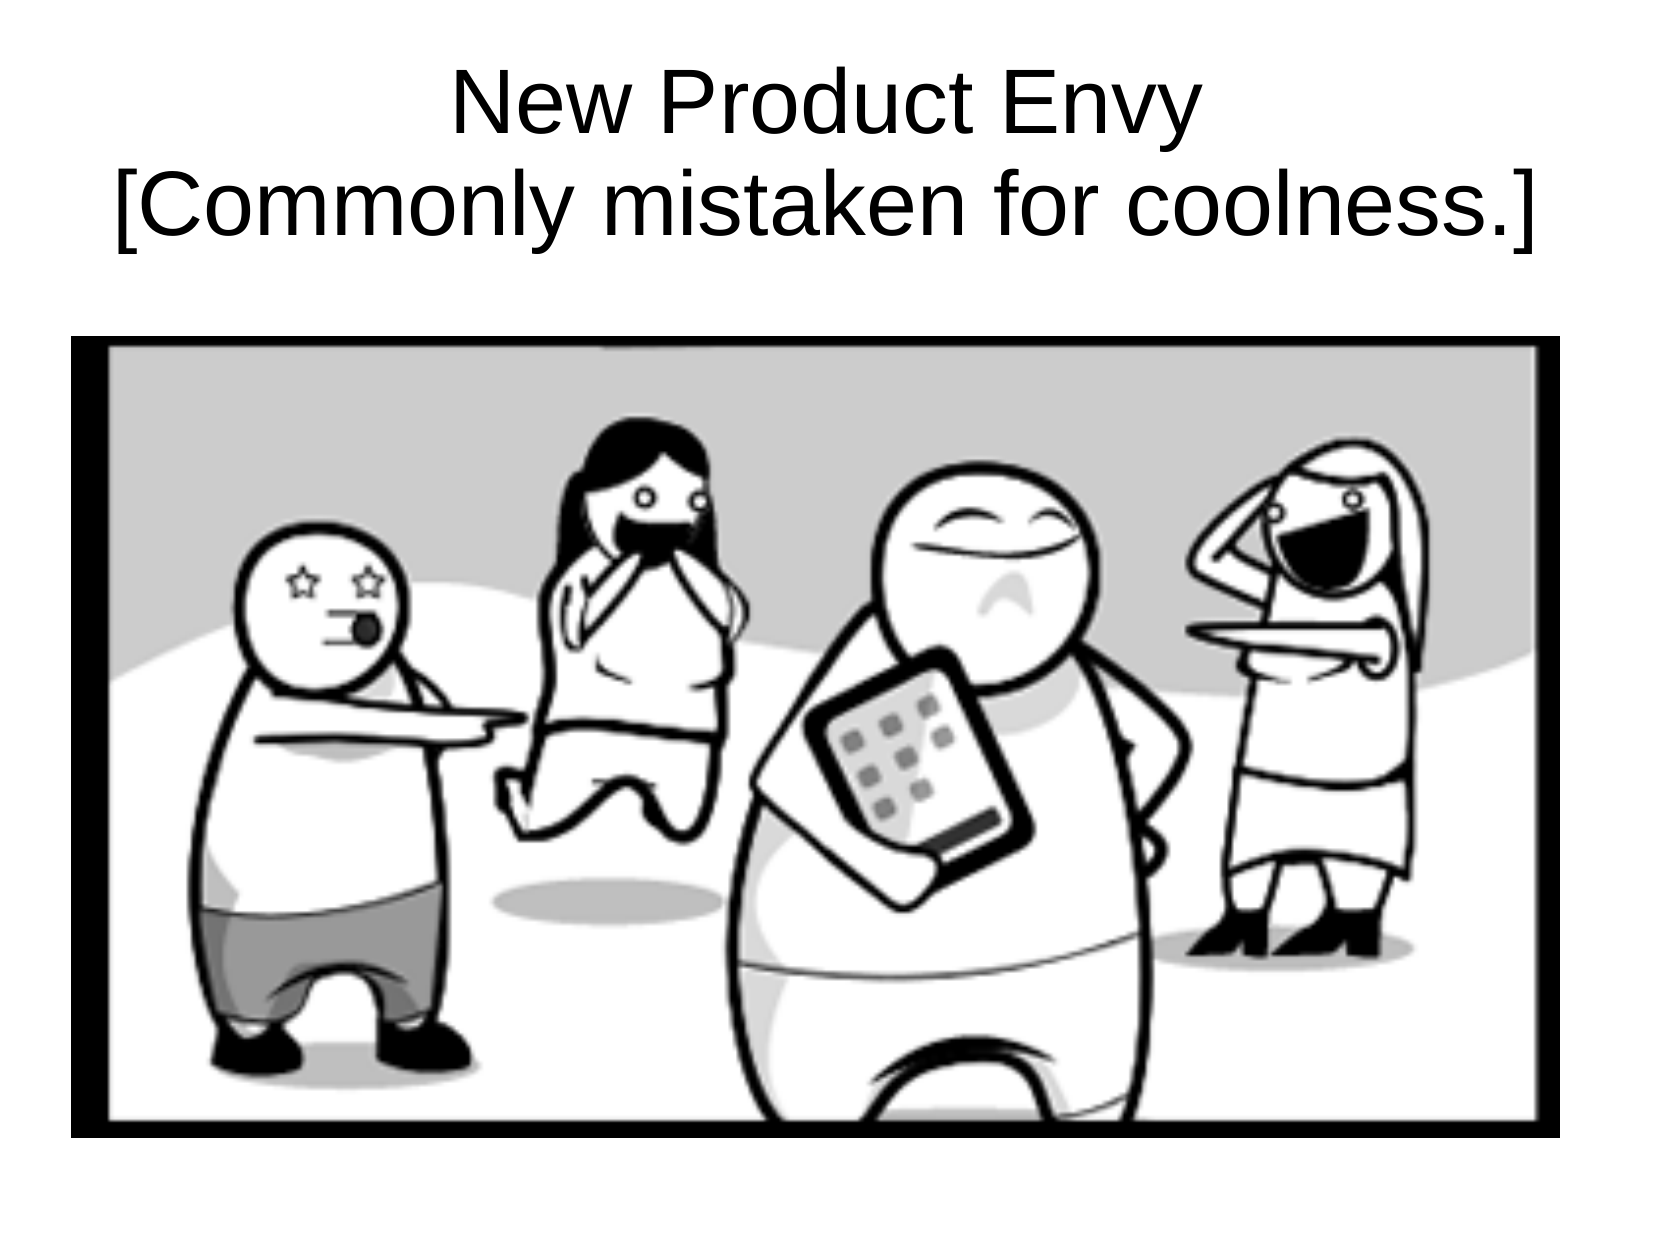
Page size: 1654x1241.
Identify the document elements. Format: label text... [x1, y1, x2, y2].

title New Product Envy [Commonly mistaken for coolness.] [82, 49, 1571, 257]
picture [71, 336, 1560, 1138]
